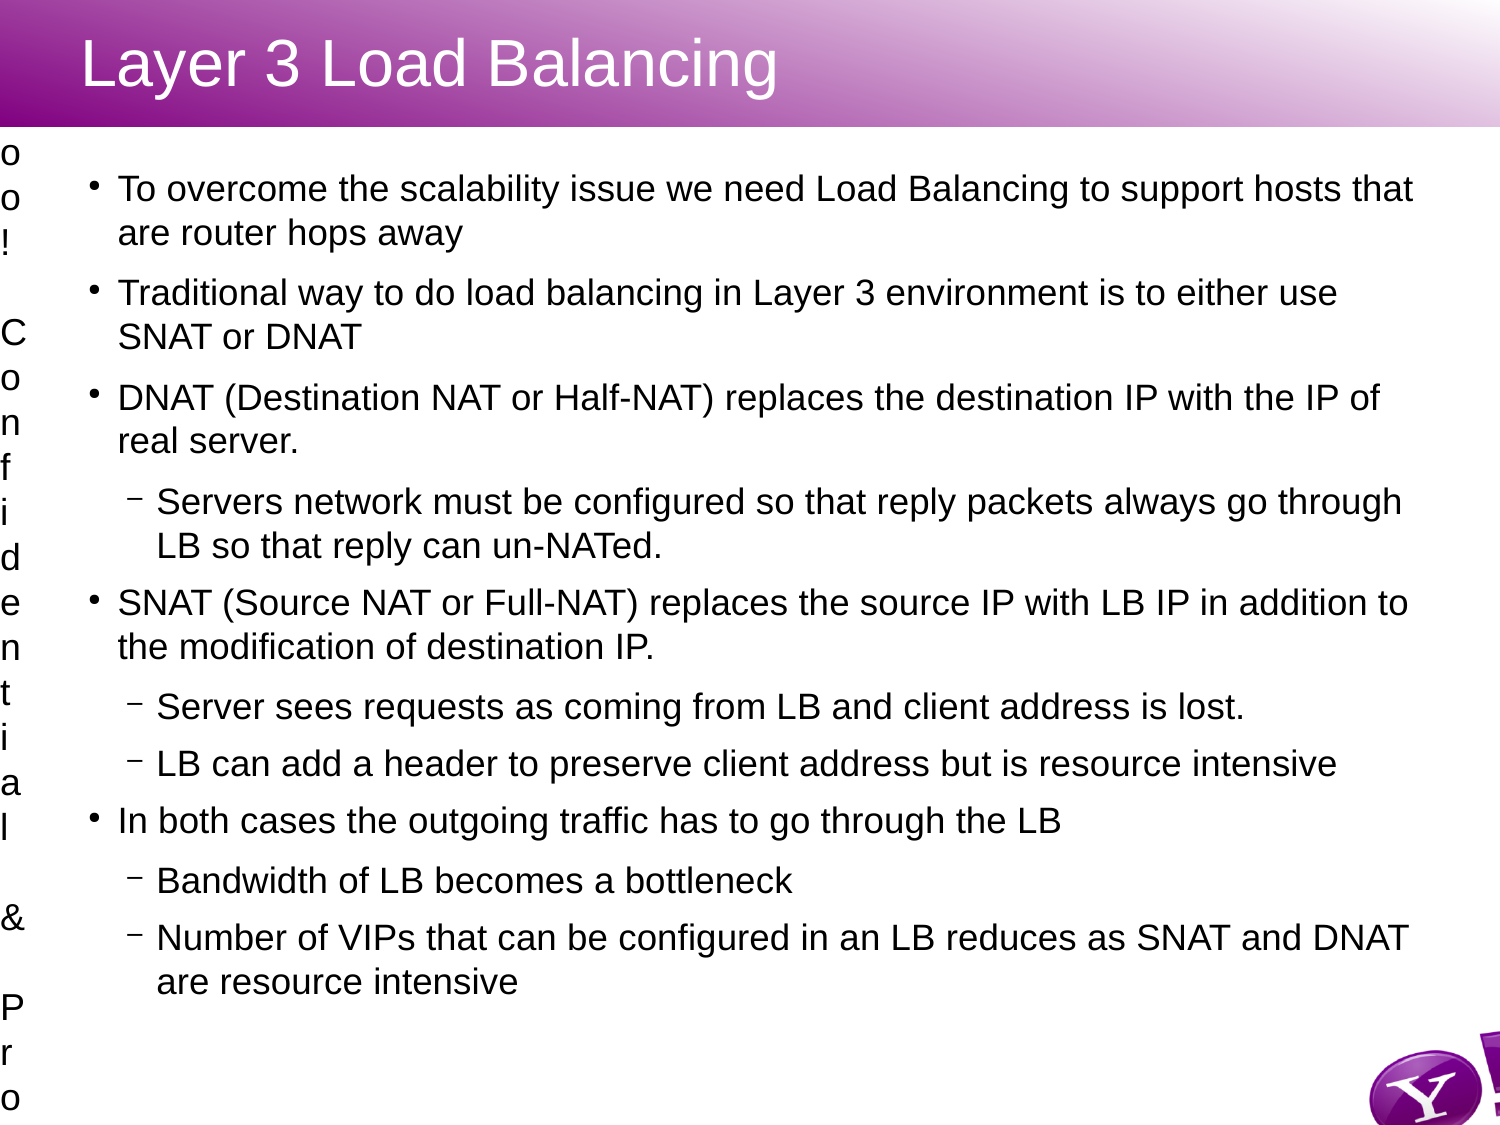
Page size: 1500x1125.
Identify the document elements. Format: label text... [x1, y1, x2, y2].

list To overcome the scalability issue we need Load Balancing to support hosts that are router hops away Traditional way to do load balancing in Layer 3 environment is to either use SNAT or DNAT DNAT (Destination NAT or Half-NAT) replaces the destination IP with the IP of real server. Servers network must be configured so that reply packets always go through LB so that reply can un-NATed. SNAT (Source NAT or Full-NAT) replaces the source IP with LB IP in addition to the modification of destination IP. Server sees requests as coming from LB and client address is lost. LB can add a header to preserve client address but is resource intensive In both cases the outgoing traffic has to go through the LB Bandwidth of LB becomes a bottleneck Number of VIPs that can be configured in an LB reduces as SNAT and DNAT are resource intensive [78, 164, 1438, 1015]
picture [1366, 1027, 1500, 1125]
title Layer 3 Load Balancing [0, 0, 1500, 127]
